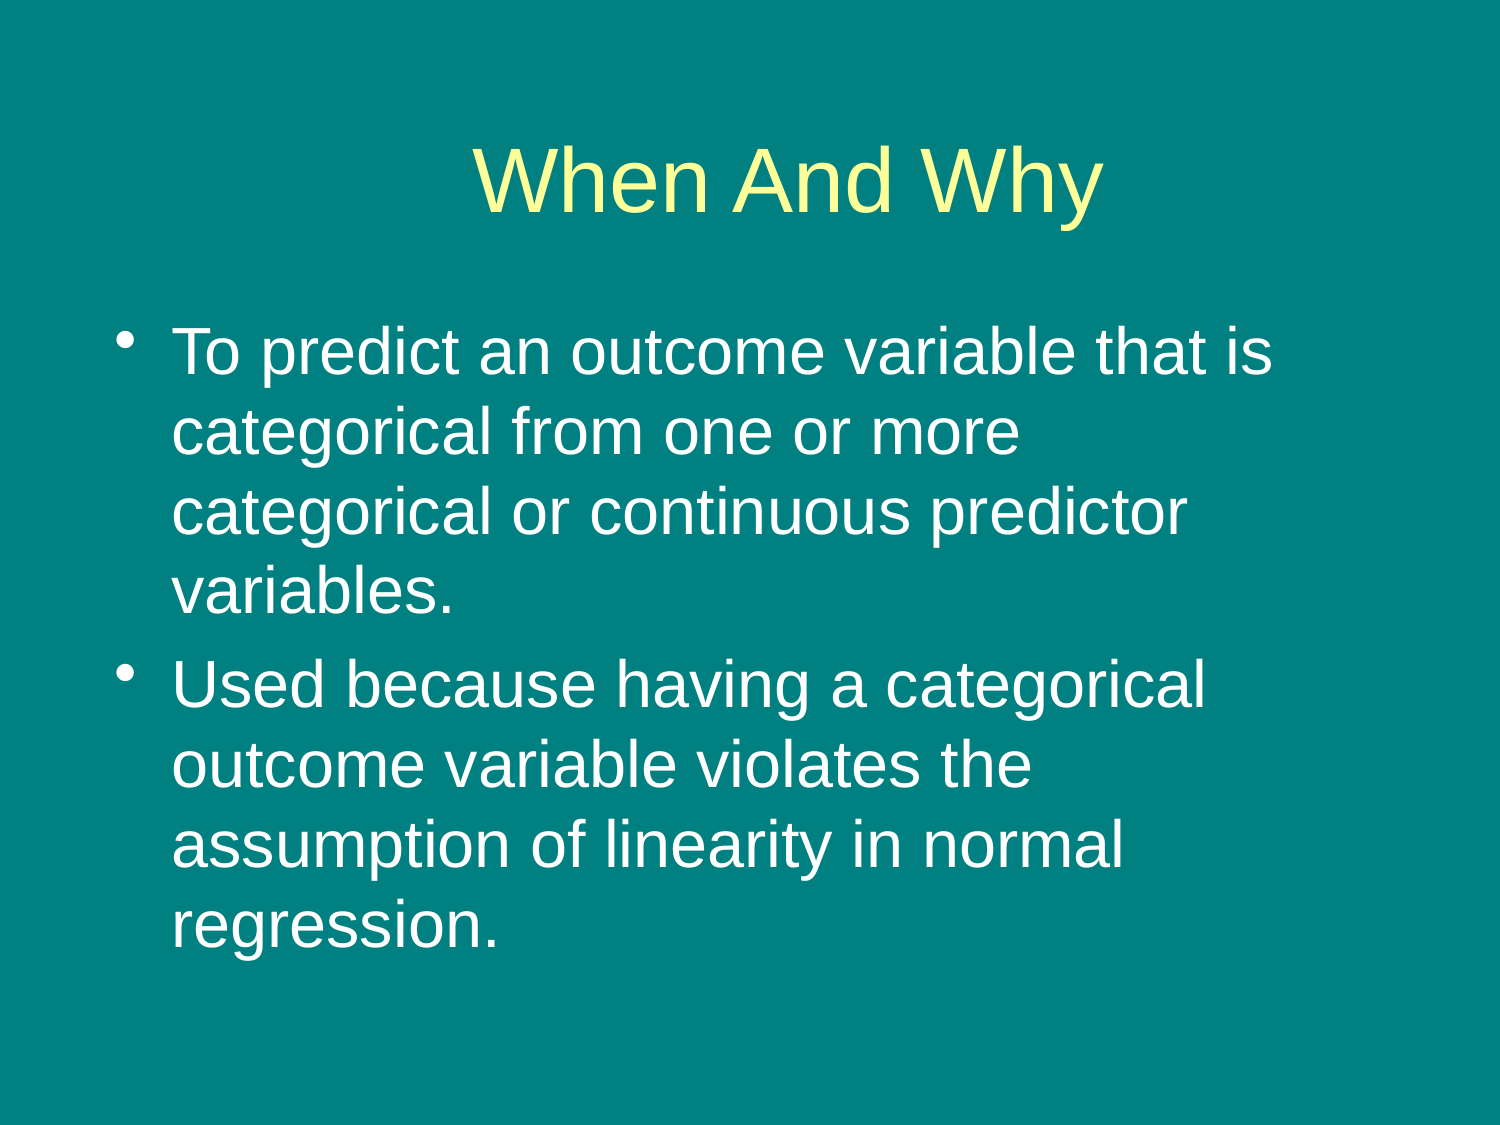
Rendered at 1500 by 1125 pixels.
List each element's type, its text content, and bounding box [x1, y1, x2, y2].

title When And Why [152, 82, 1425, 270]
list To predict an outcome variable that is categorical from one or more categorical or continuous predictor variables. Used because having a categorical outcome variable violates the assumption of linearity in normal regression. [99, 299, 1373, 930]
